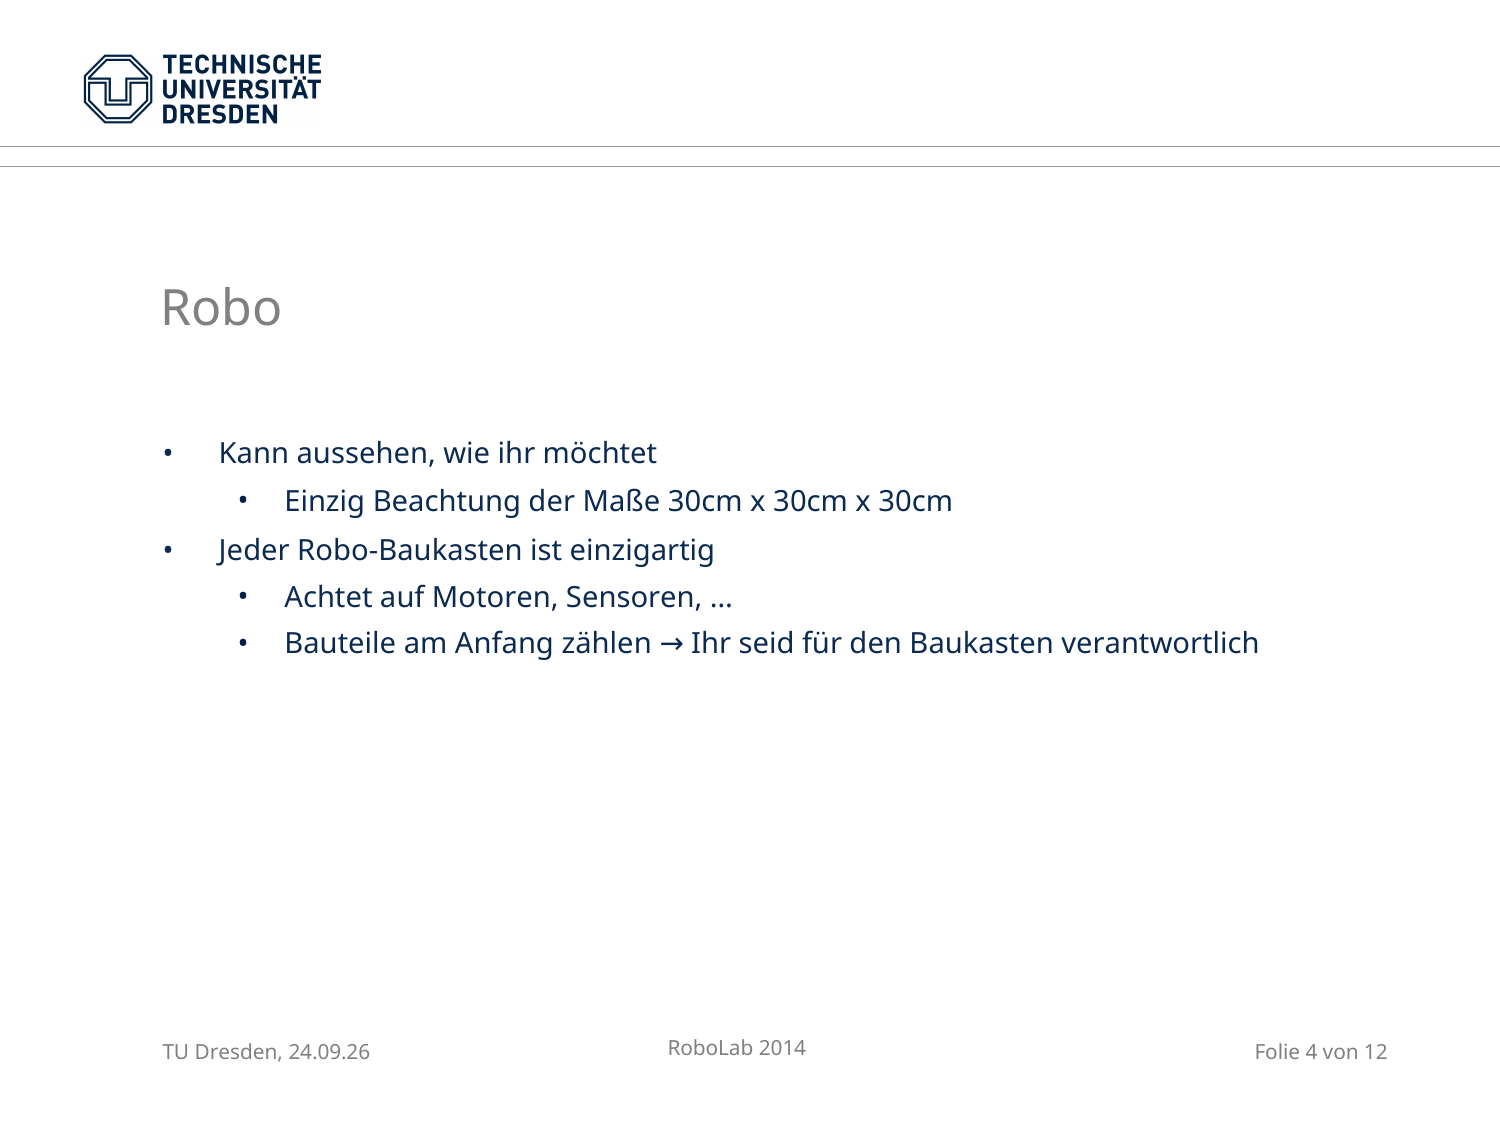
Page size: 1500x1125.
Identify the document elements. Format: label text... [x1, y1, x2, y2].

list Kann aussehen, wie ihr möchtet Einzig Beachtung der Maße 30cm x 30cm x 30cm Jeder Robo-Baukasten ist einzigartig Achtet auf Motoren, Sensoren, … Bauteile am Anfang zählen → Ihr seid für den Baukasten verantwortlich [162, 425, 1388, 1001]
picture [83, 54, 321, 124]
title Robo [160, 238, 1392, 374]
